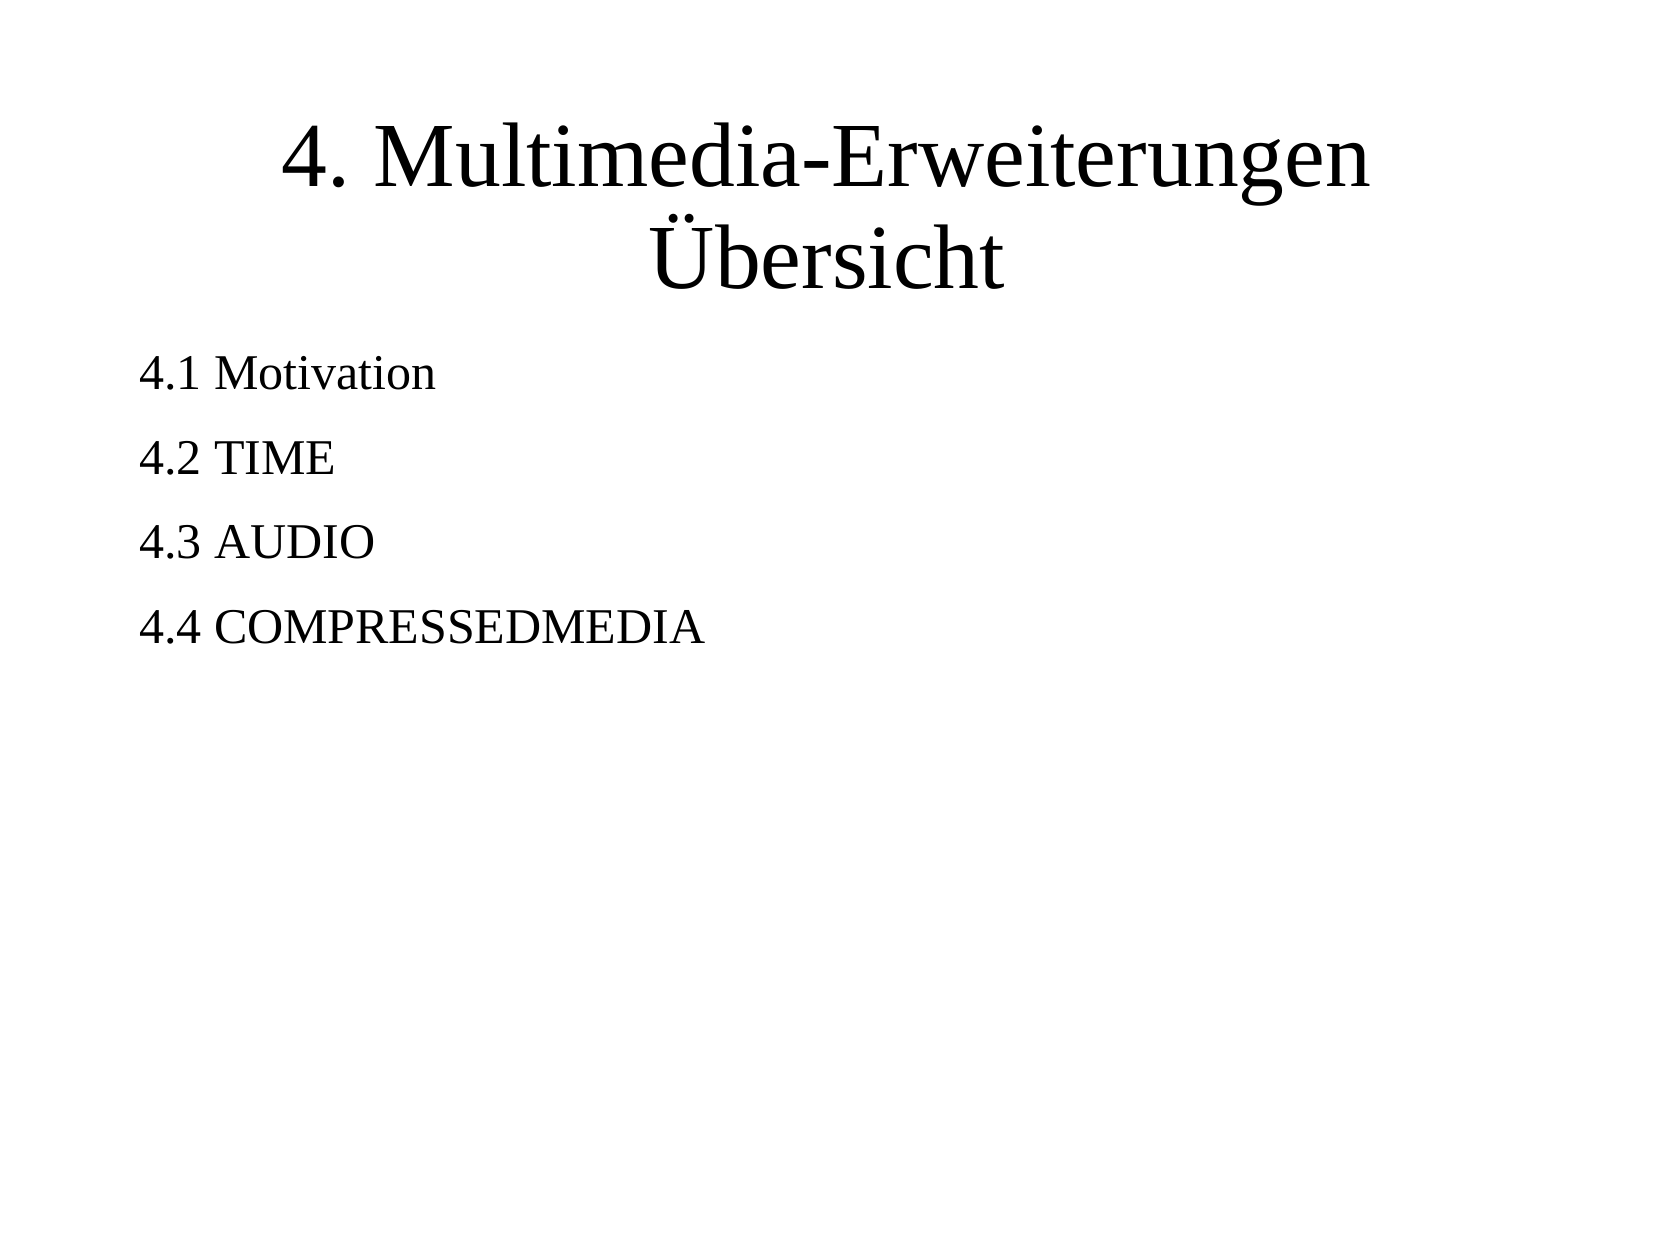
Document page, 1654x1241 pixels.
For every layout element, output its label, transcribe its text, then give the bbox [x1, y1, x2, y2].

list 4.1 Motivation 4.2 TIME 4.3 AUDIO 4.4 COMPRESSEDMEDIA [121, 344, 1534, 1127]
title 4. Multimedia-Erweiterungen Übersicht [121, 102, 1534, 311]
